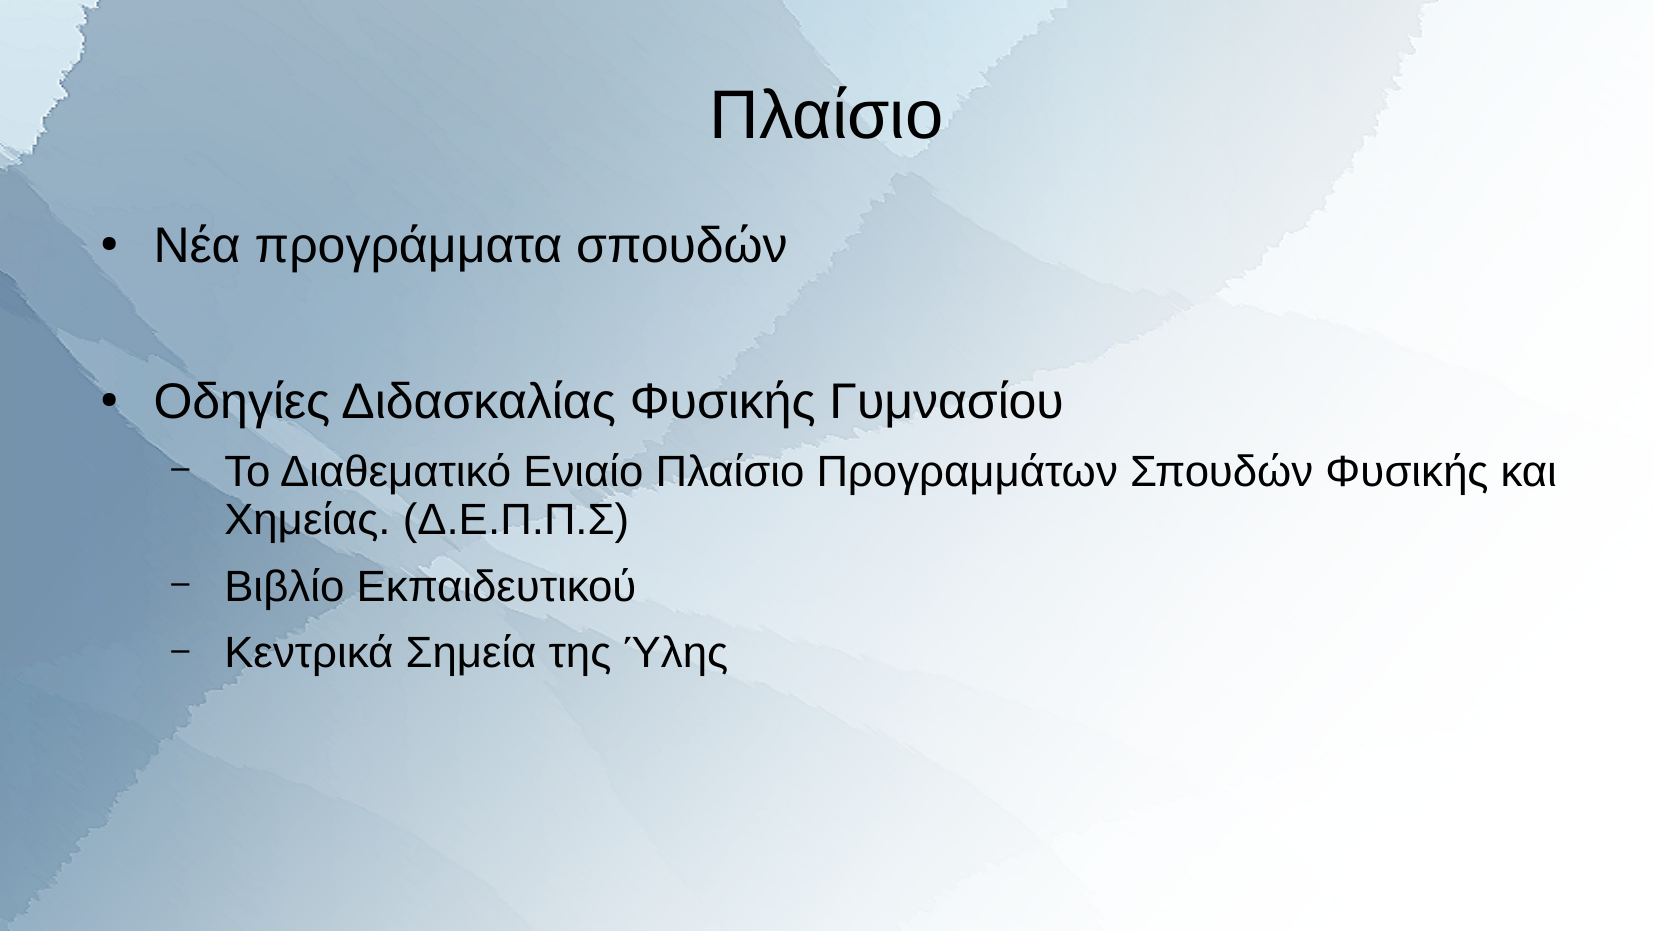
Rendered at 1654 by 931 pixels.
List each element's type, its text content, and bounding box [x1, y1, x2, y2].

picture [0, 0, 1654, 931]
list Νέα προγράμματα σπουδών Οδηγίες Διδασκαλίας Φυσικής Γυμνασίου Το Διαθεματικό Ενιαίο Πλαίσιο Προγραμμάτων Σπουδών Φυσικής και Χημείας. (Δ.Ε.Π.Π.Σ) Βιβλίο Εκπαιδευτικού Κεντρικά Σημεία της Ύλης [82, 217, 1571, 758]
title Πλαίσιο [82, 37, 1571, 193]
